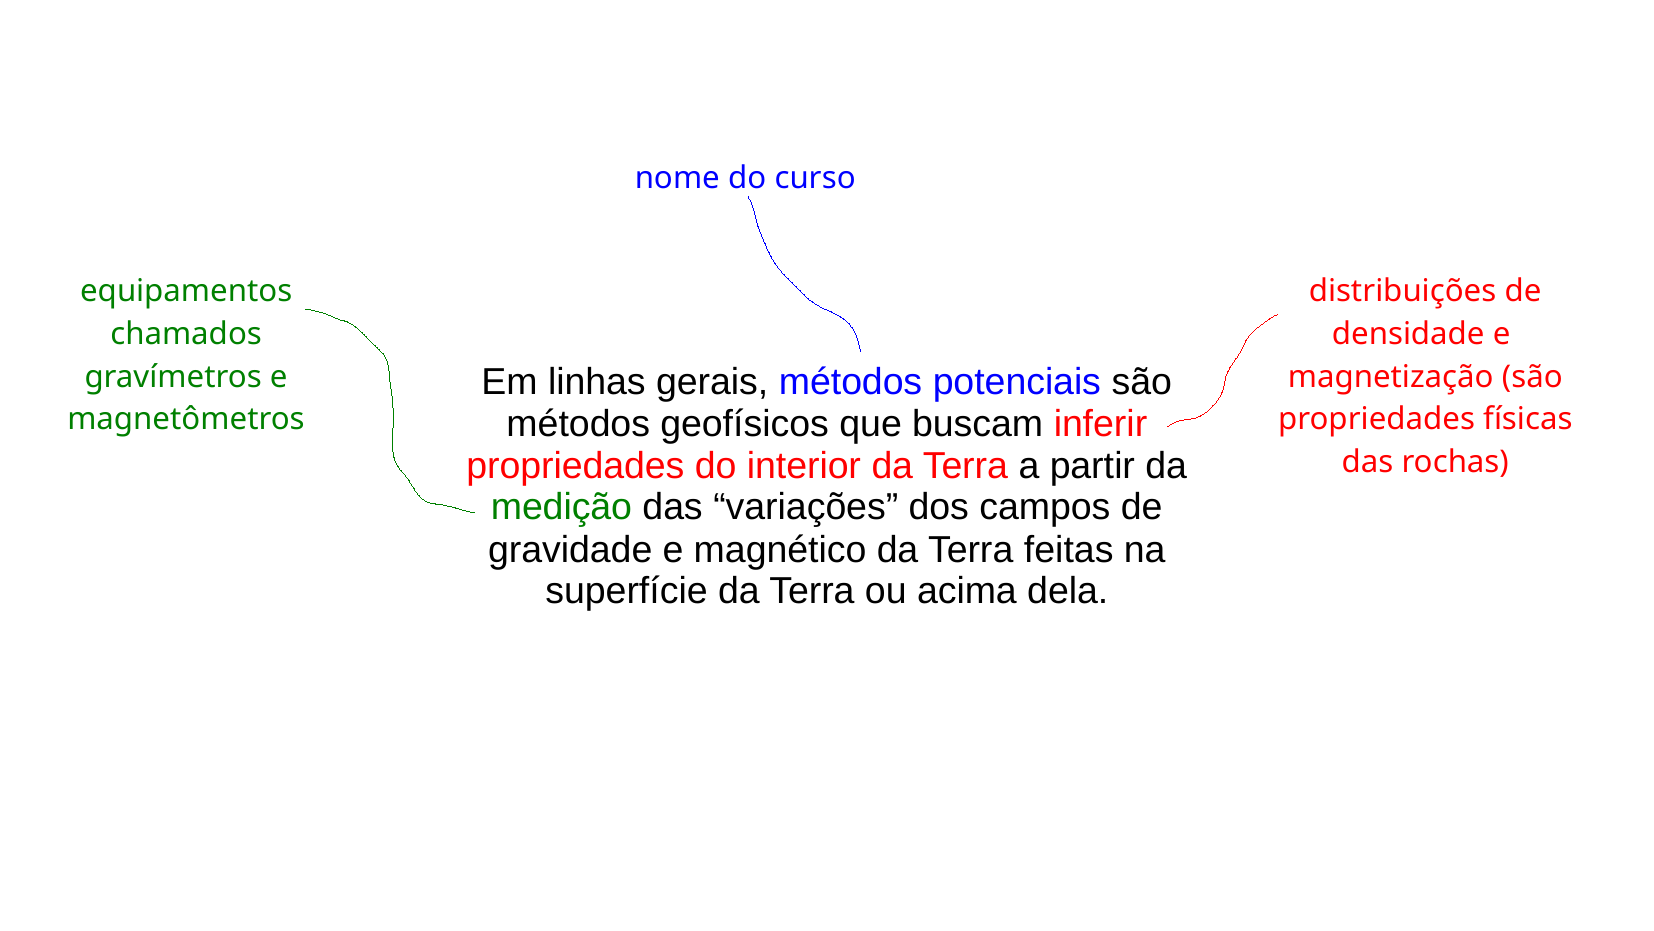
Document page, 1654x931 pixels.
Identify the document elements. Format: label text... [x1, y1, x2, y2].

text_box Em linhas gerais, métodos potenciais são métodos geofísicos que buscam inferir propriedades do interior da Terra a partir da medição das “variações” dos campos de gravidade e magnético da Terra feitas na superfície da Terra ou acima dela. [398, 352, 1255, 620]
text_box nome do curso [620, 147, 863, 197]
text_box distribuições de densidade e magnetização (são propriedades físicas das rochas) [1263, 260, 1595, 448]
text_box equipamentos chamados gravímetros e magnetômetros [52, 260, 384, 414]
